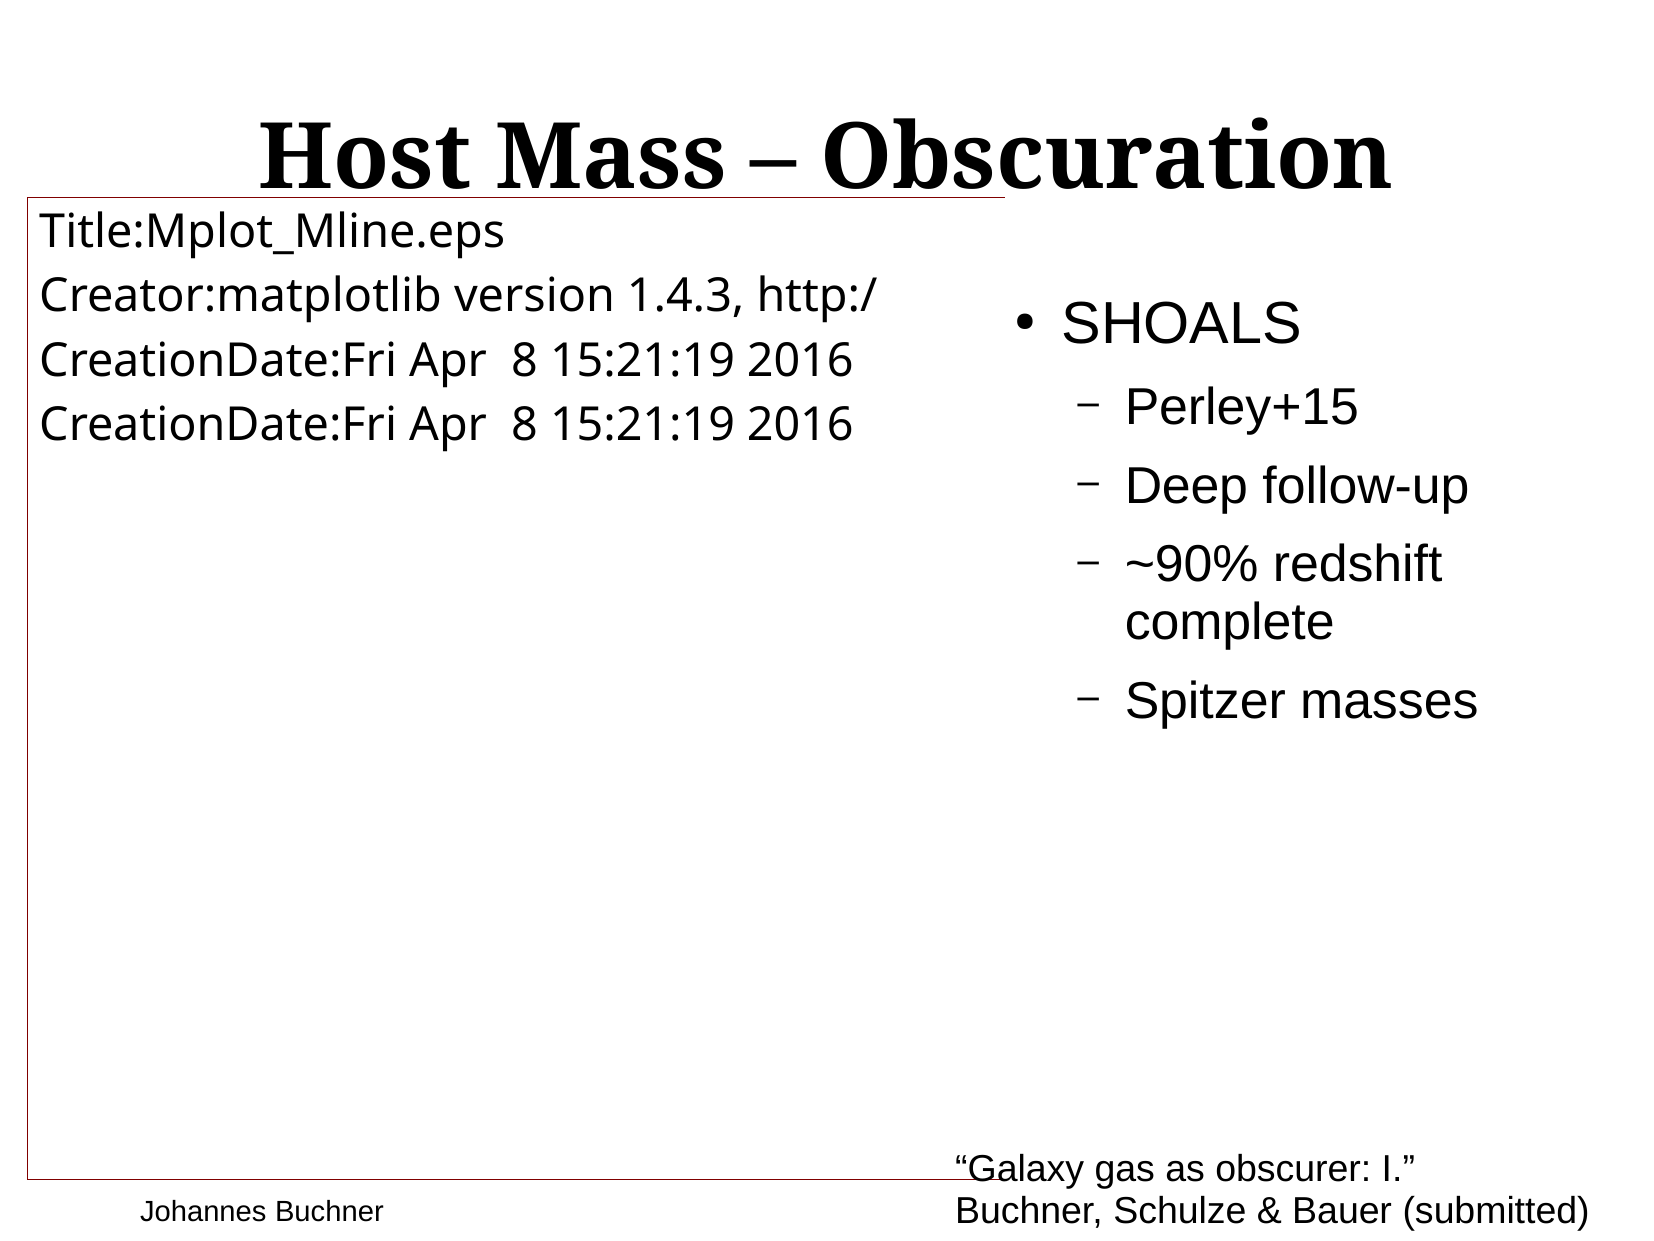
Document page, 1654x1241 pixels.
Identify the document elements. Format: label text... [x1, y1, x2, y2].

list SHOALS Perley+15 Deep follow-up ~90% redshift complete Spitzer masses [1006, 290, 1595, 736]
picture [24, 194, 1006, 1180]
title Host Mass – Obscuration [82, 49, 1571, 257]
text_box “Galaxy gas as obscurer: I.” Buchner, Schulze & Bauer (submitted) [940, 1140, 1646, 1239]
